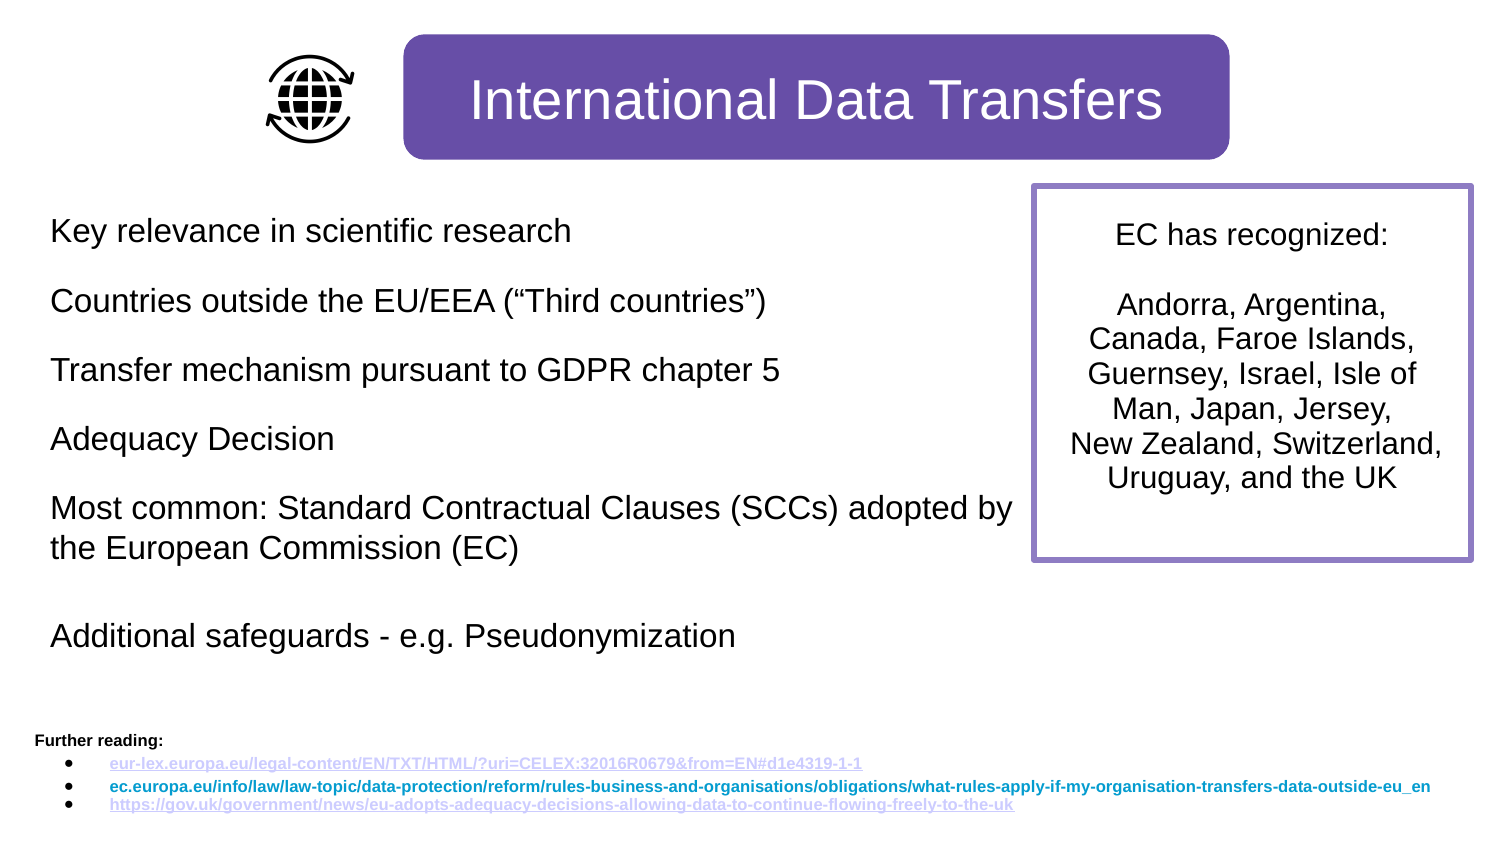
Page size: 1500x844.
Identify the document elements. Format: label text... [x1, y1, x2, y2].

text_box Key relevance in scientific research Countries outside the EU/EEA (“Third countries”) Transfer mechanism pursuant to GDPR chapter 5 Adequacy Decision Most common: Standard Contractual Clauses (SCCs) adopted by the European Commission (EC) [50, 195, 1379, 570]
text_box EC has recognized: Andorra, Argentina, Canada, Faroe Islands, Guernsey, Israel, Isle of Man, Japan, Jersey, New Zealand, Switzerland, Uruguay, and the UK [1033, 185, 1471, 560]
text_box Additional safeguards - e.g. Pseudonymization [50, 594, 1379, 662]
picture [262, 51, 358, 147]
text_box Further reading: eur-lex.europa.eu/legal-content/EN/TXT/HTML/?uri=CELEX:32016R0679&from=EN#d1e4319-1-1 ec.europa.eu/info/law/law-topic/data-protection/reform/rules-business-and-organisations/obligations/what-rules-apply-if-my-organisation-transfers-data-outside-eu_en https://gov.uk/government/news/eu-adopts-adequacy-decisions-allowing-data-to-continue-flowing-freely-to-the-uk [19, 711, 1457, 829]
text_box International Data Transfers [404, 35, 1229, 159]
